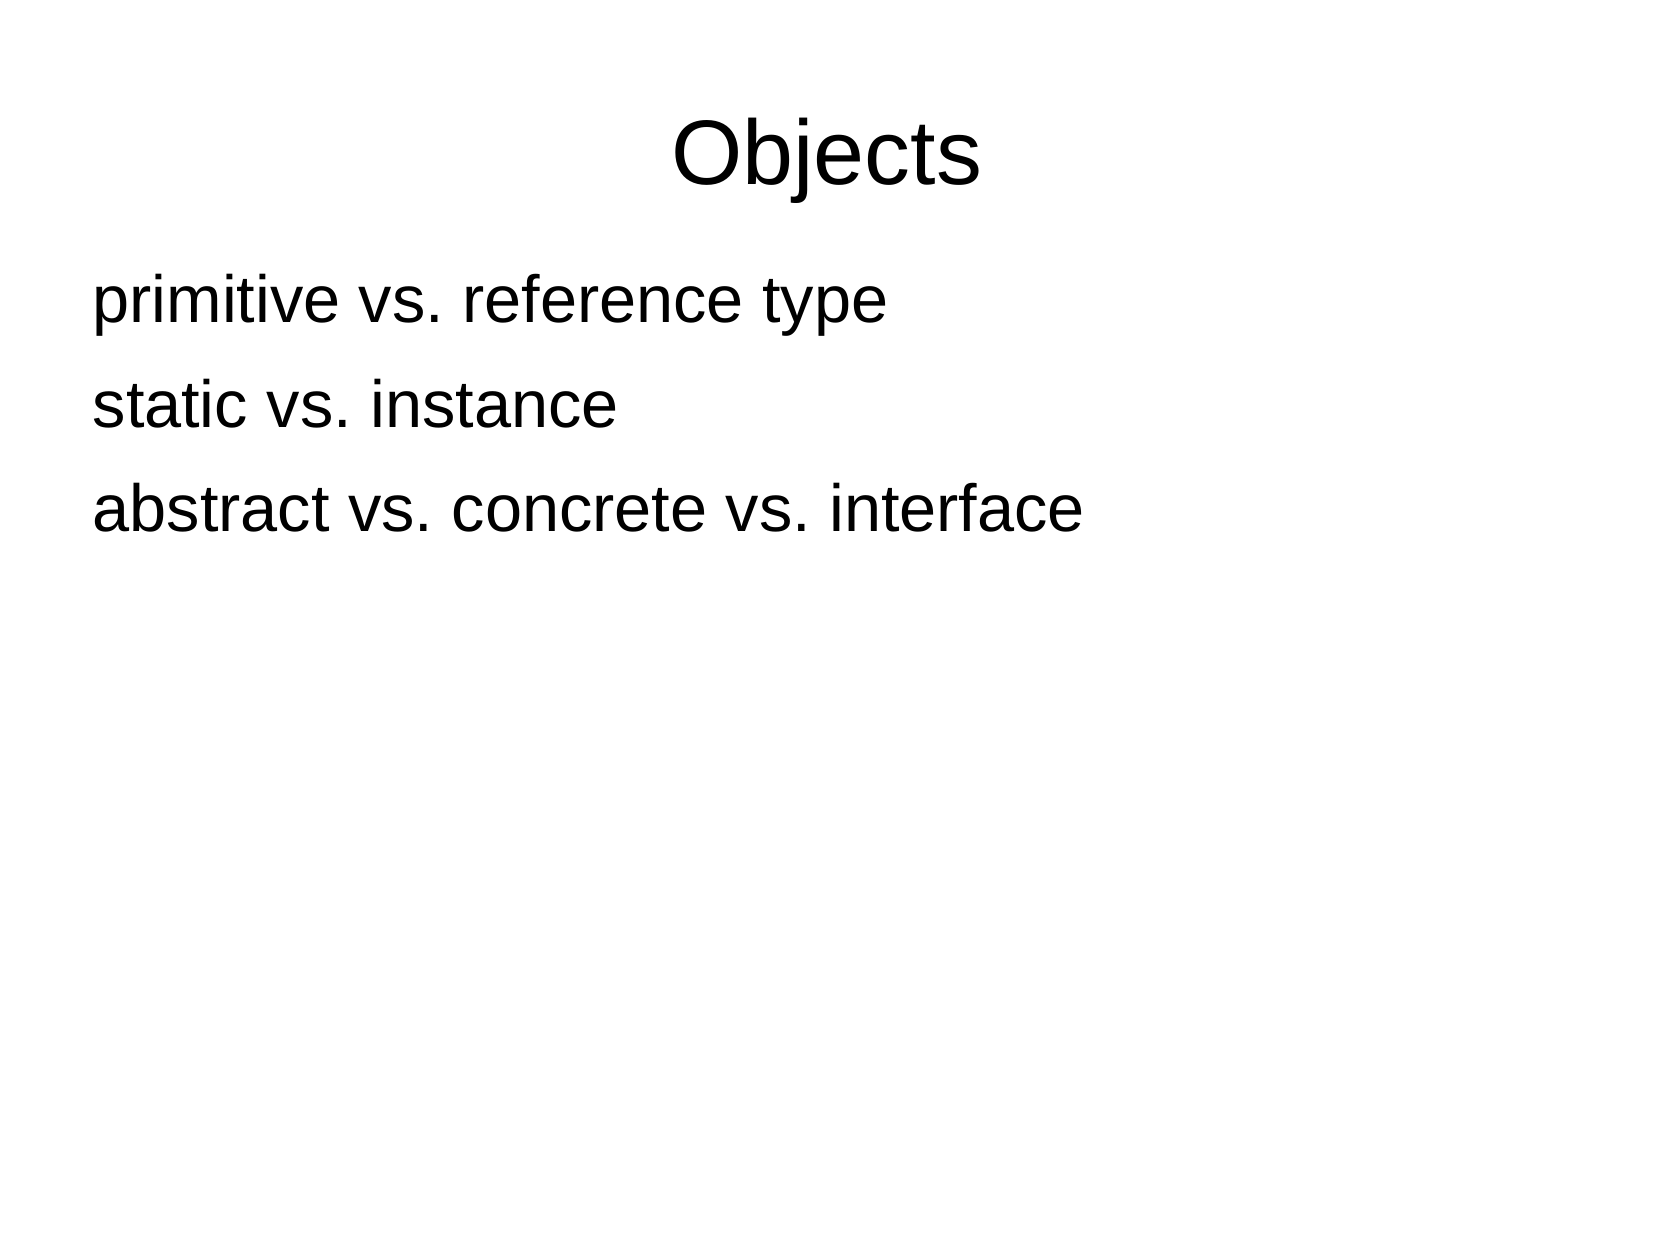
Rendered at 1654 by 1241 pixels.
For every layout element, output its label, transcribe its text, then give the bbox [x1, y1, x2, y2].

list primitive vs. reference type static vs. instance abstract vs. concrete vs. interface [75, 262, 1564, 1082]
title Objects [82, 49, 1571, 257]
